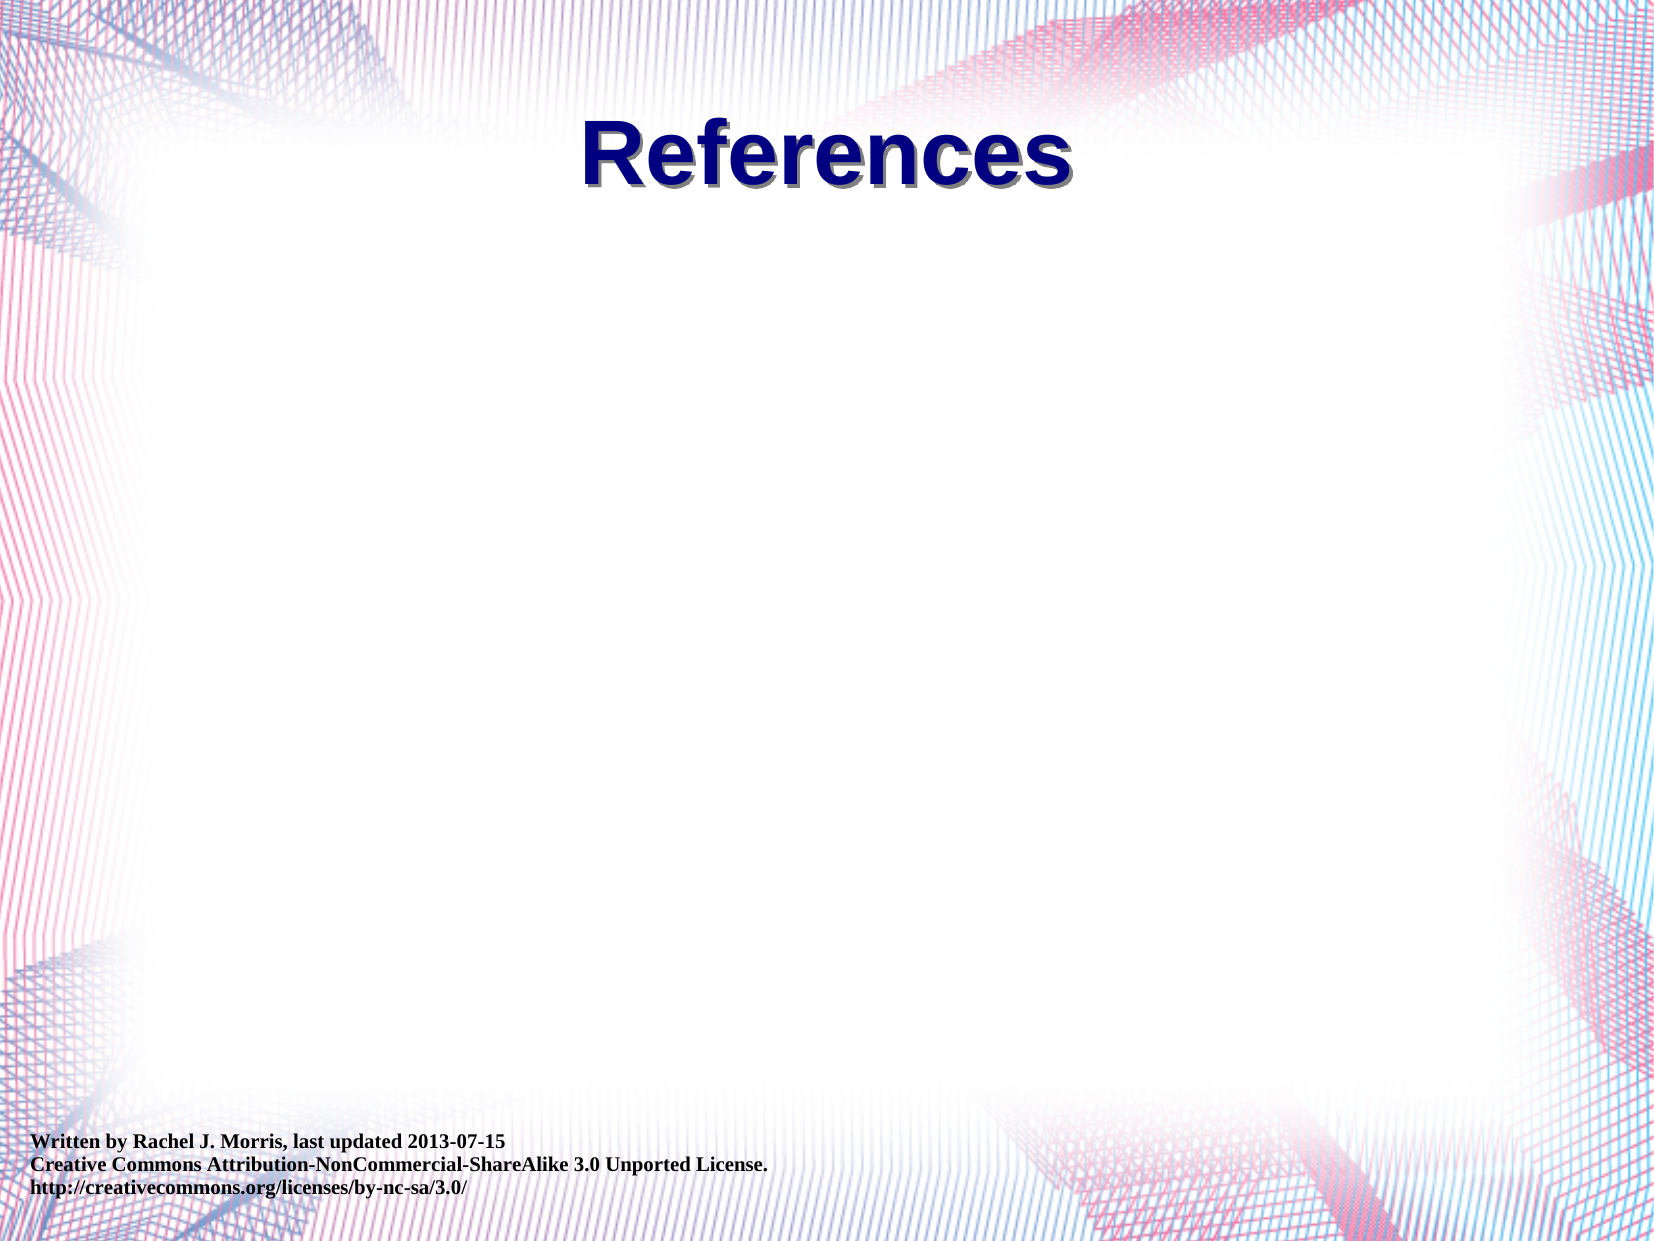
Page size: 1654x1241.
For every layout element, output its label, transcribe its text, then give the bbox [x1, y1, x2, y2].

title References [82, 49, 1571, 257]
picture [0, 0, 1654, 1241]
